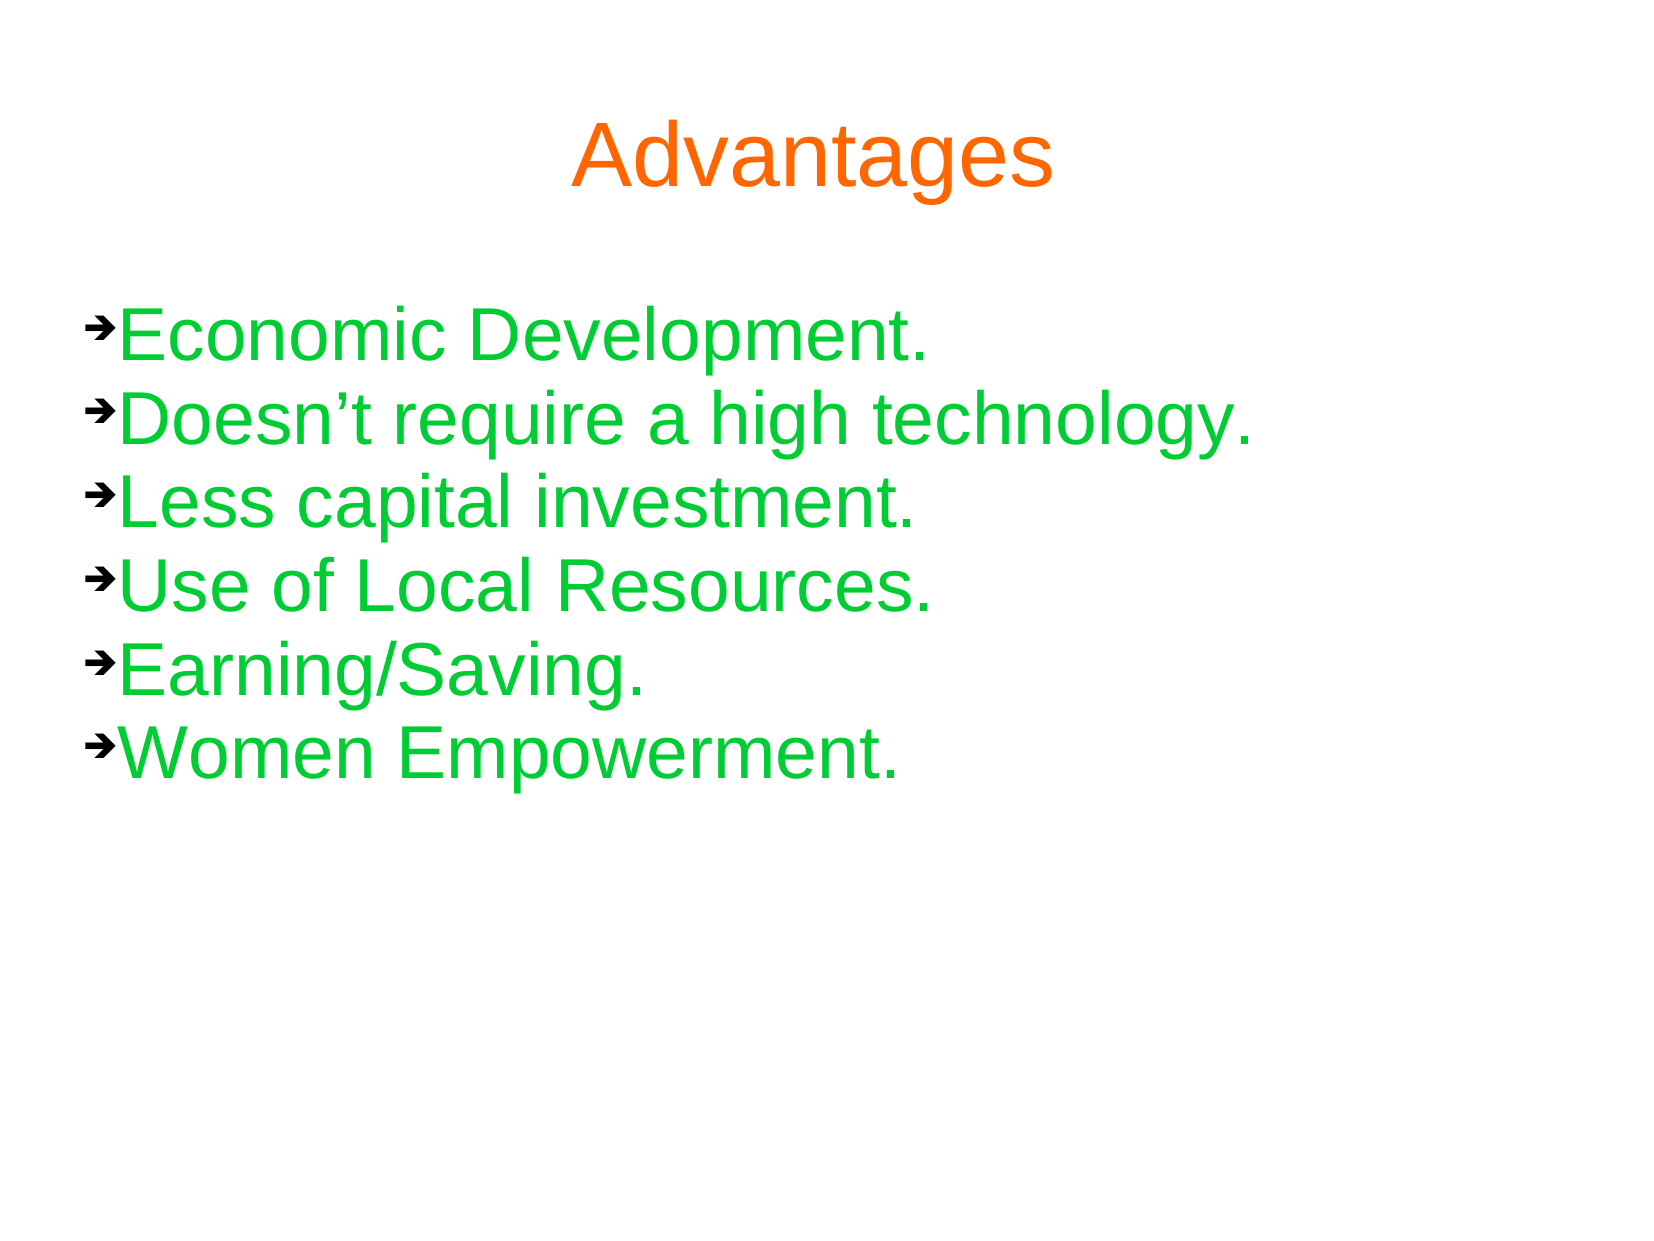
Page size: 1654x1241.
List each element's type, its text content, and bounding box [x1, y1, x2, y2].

title Advantages [82, 49, 1571, 257]
subtitle Economic Development. Doesn’t require a high technology. Less capital investment. Use of Local Resources. Earning/Saving. Women Empowerment. [82, 290, 1571, 1010]
